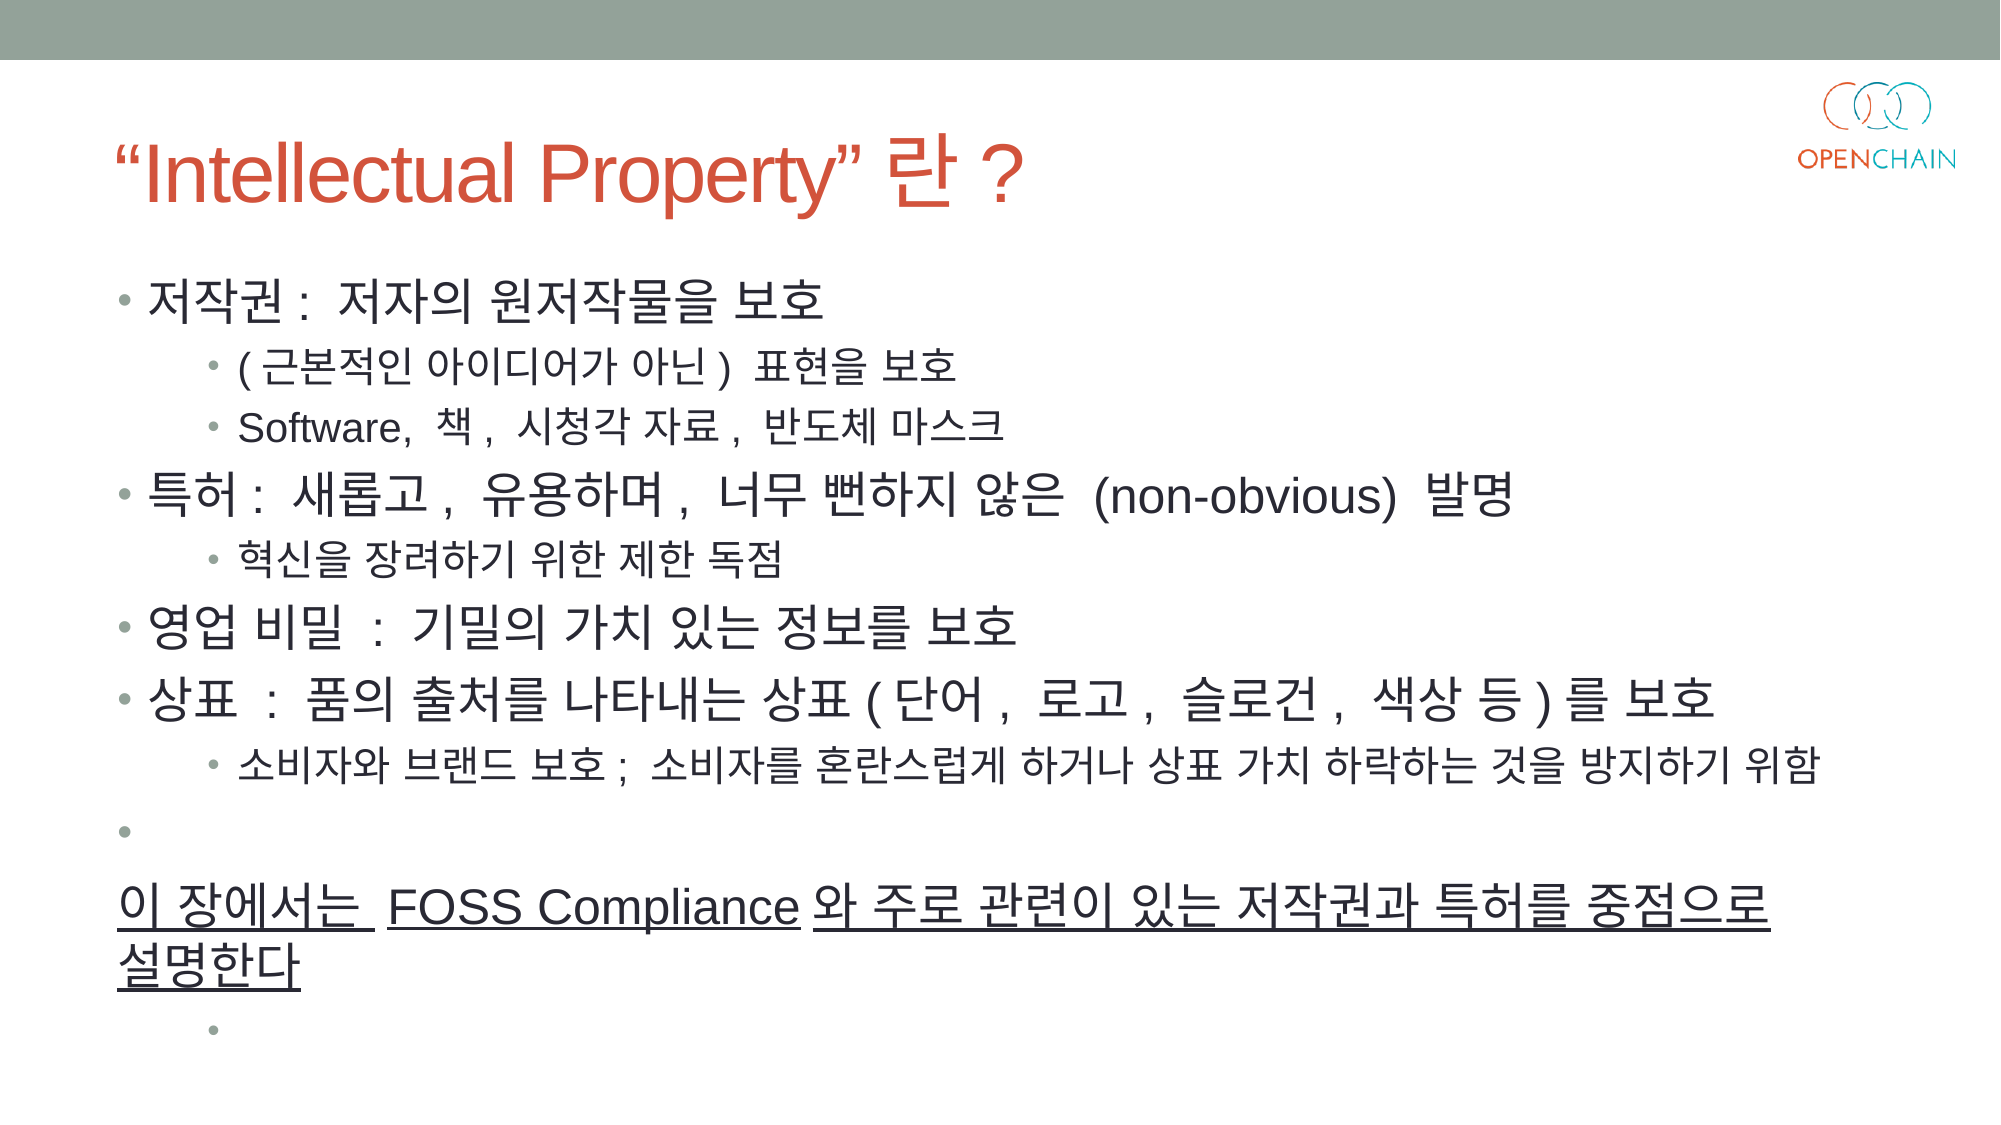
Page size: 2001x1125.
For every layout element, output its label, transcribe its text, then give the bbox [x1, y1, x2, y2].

list 저작권: 저자의 원저작물을 보호 (근본적인 아이디어가 아닌) 표현을 보호 Software, 책, 시청각 자료, 반도체 마스크 특허: 새롭고, 유용하며, 너무 뻔하지 않은 (non-obvious) 발명 혁신을 장려하기 위한 제한 독점 영업 비밀 : 기밀의 가치 있는 정보를 보호 상표 : 품의 출처를 나타내는 상표(단어, 로고, 슬로건, 색상 등)를 보호 소비자와 브랜드 보호; 소비자를 혼란스럽게 하거나 상표 가치 하락하는 것을 방지하기 위함 이 장에서는 FOSS Compliance와 주로 관련이 있는 저작권과 특허를 중점으로 설명한다 [102, 262, 1898, 1075]
title “Intellectual Property”란? [99, 87, 1900, 251]
